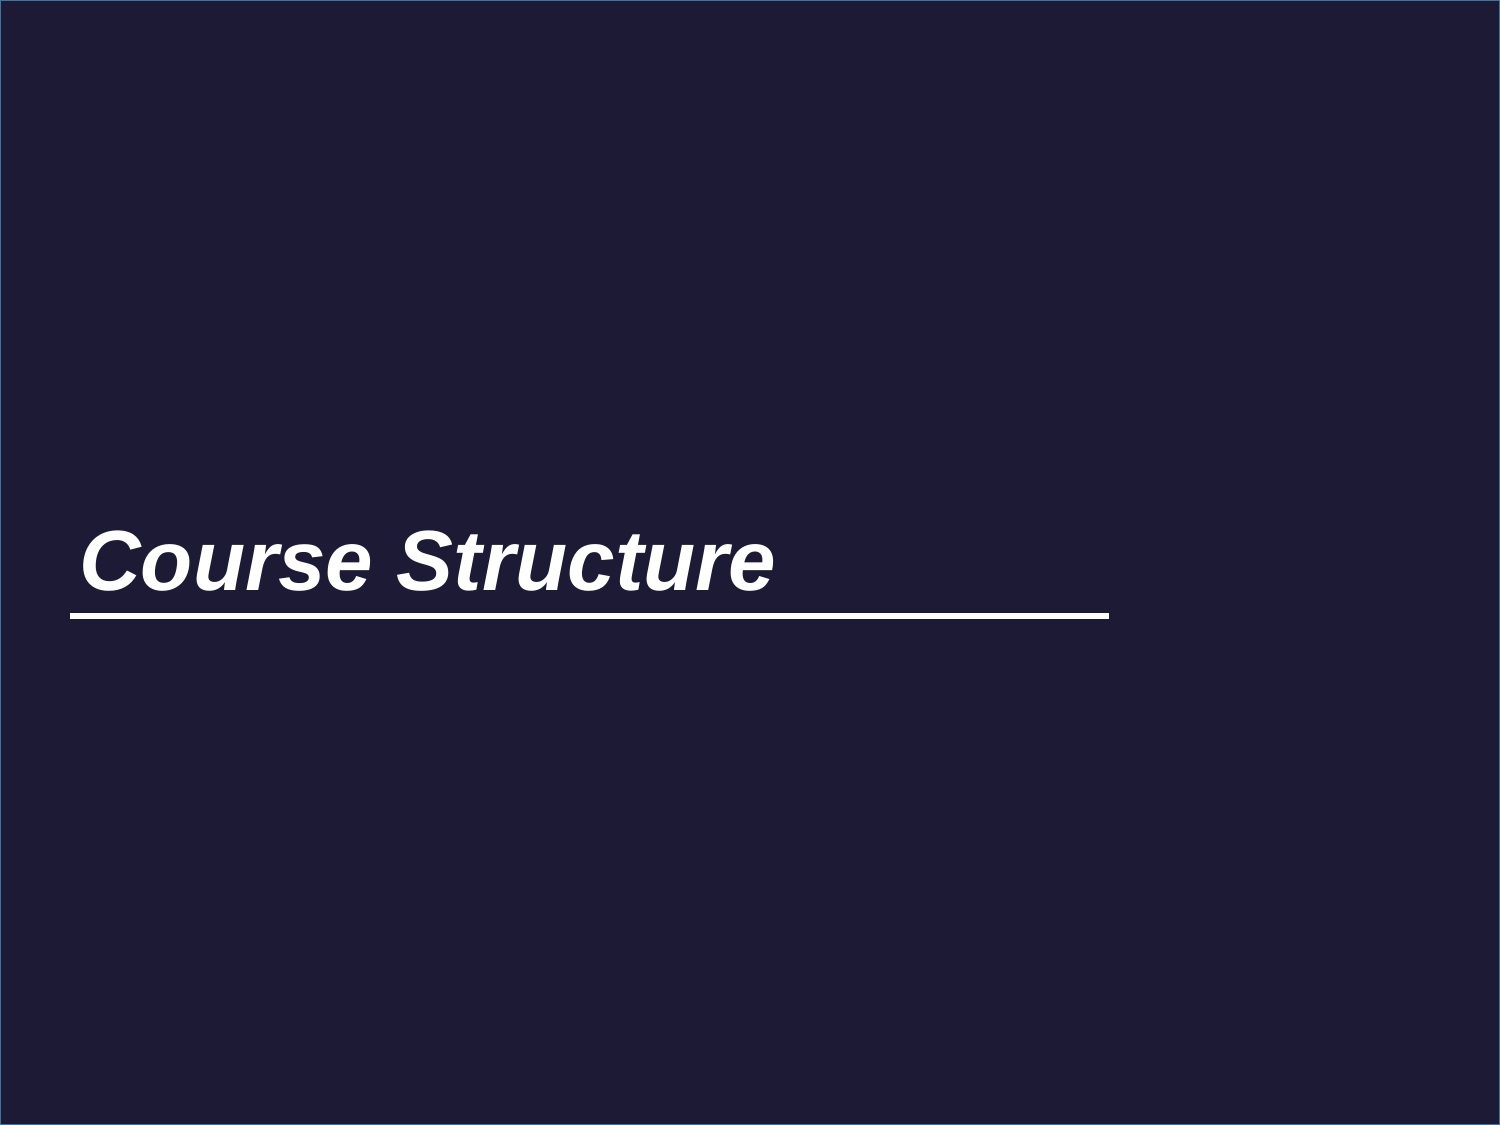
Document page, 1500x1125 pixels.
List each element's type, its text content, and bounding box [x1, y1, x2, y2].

title Course Structure [64, 484, 1415, 628]
